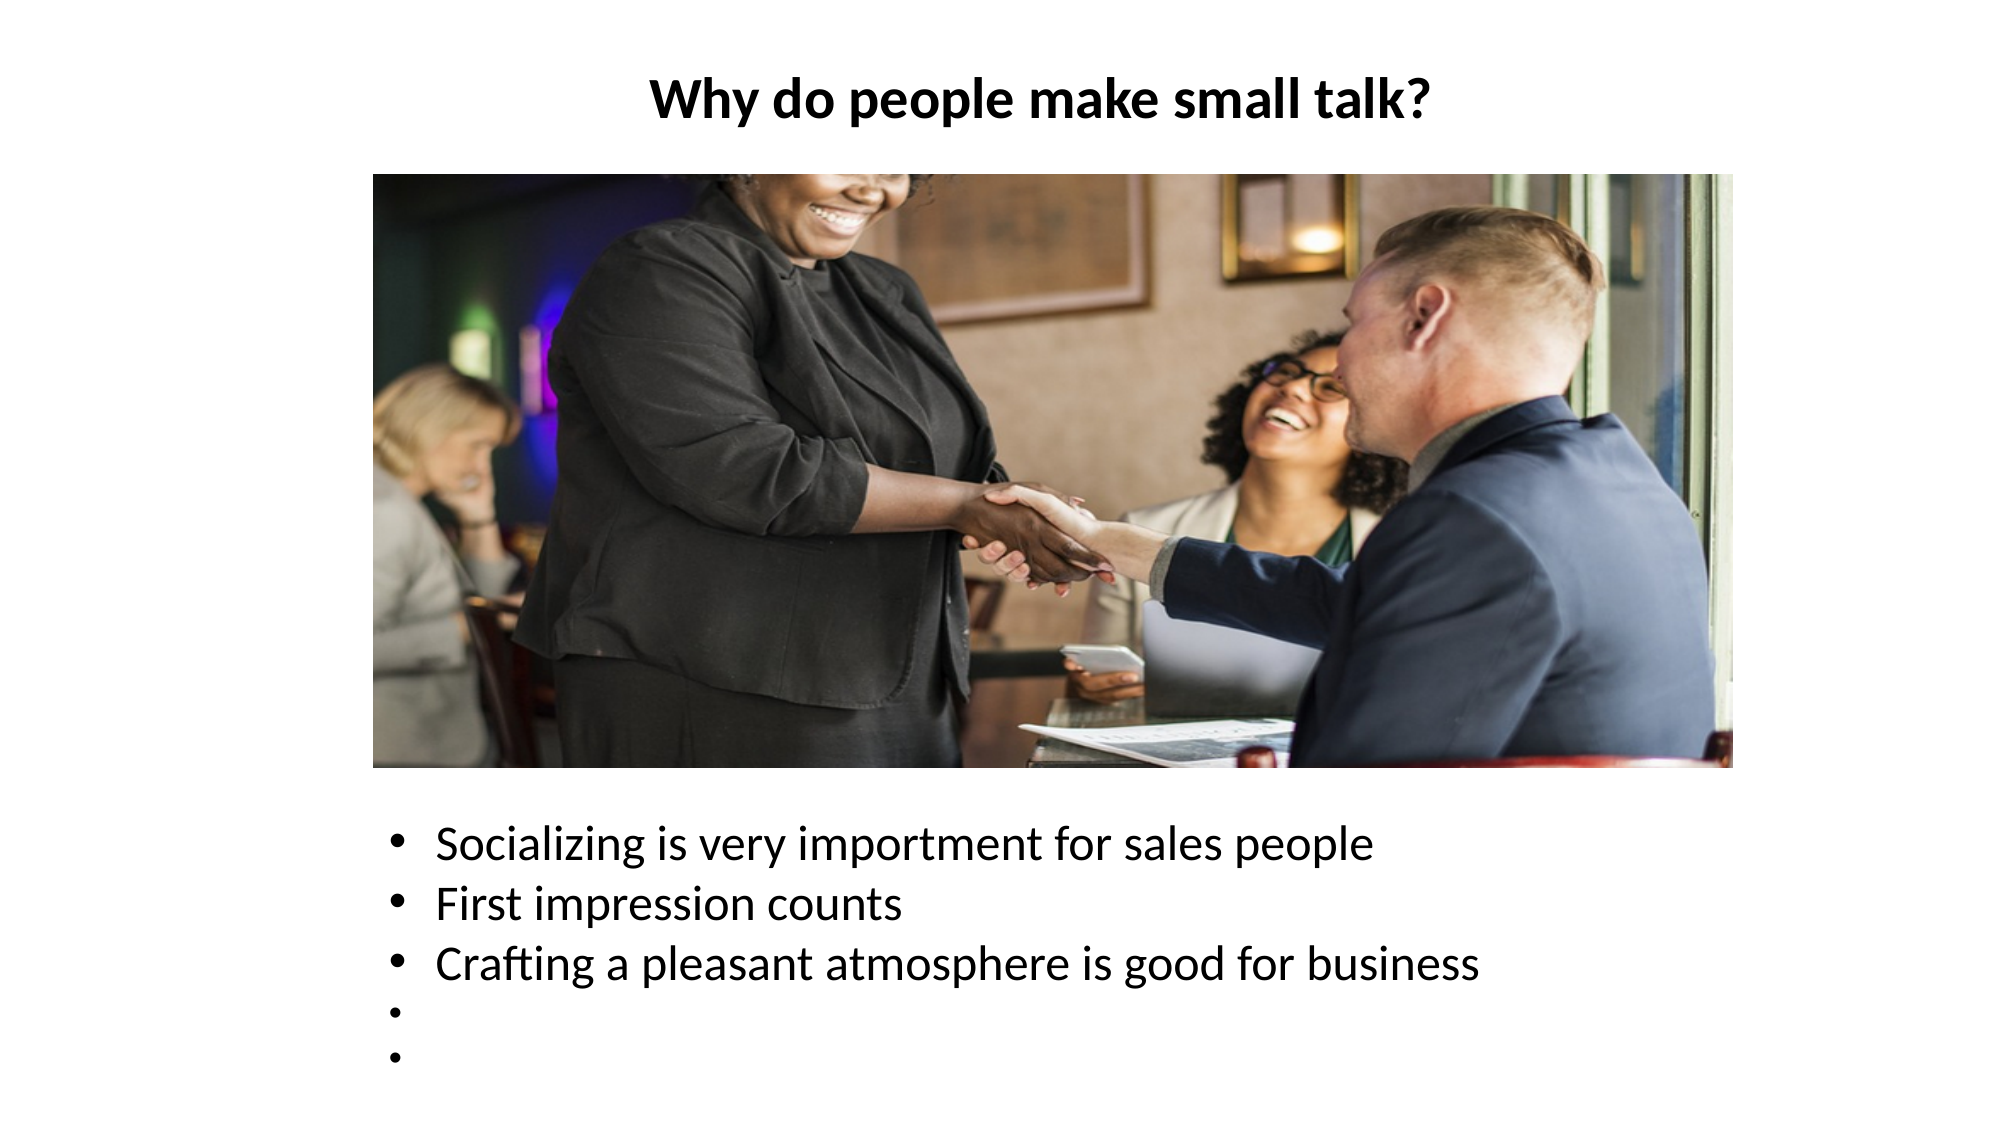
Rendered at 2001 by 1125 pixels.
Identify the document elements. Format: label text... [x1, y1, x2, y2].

text_box Socializing is very importment for sales people First impression counts Crafting a pleasant atmosphere is good for business [373, 802, 1519, 1091]
text_box Why do people make small talk? [634, 52, 1473, 139]
picture [373, 174, 1733, 768]
